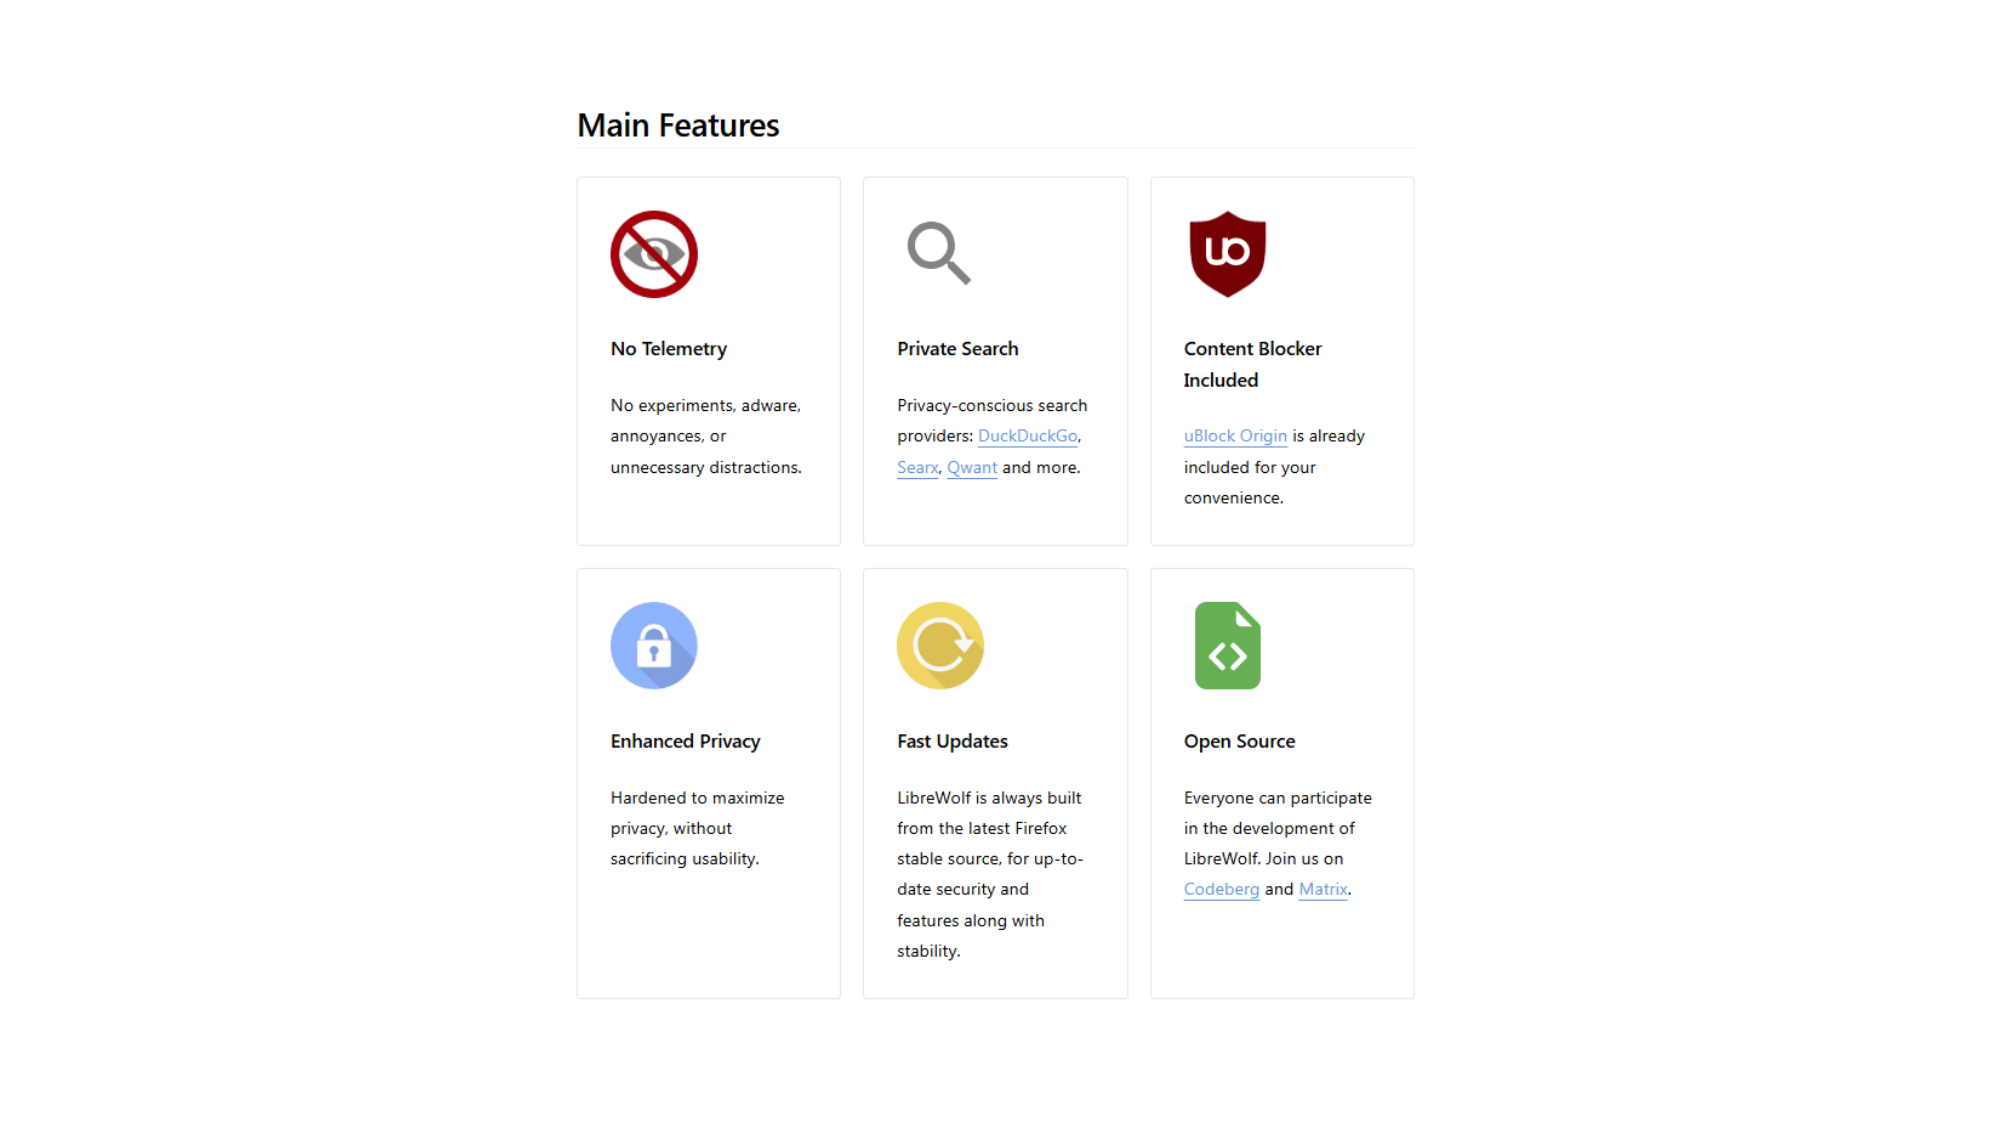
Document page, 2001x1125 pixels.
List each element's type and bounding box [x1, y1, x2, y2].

picture [567, 105, 1433, 1020]
